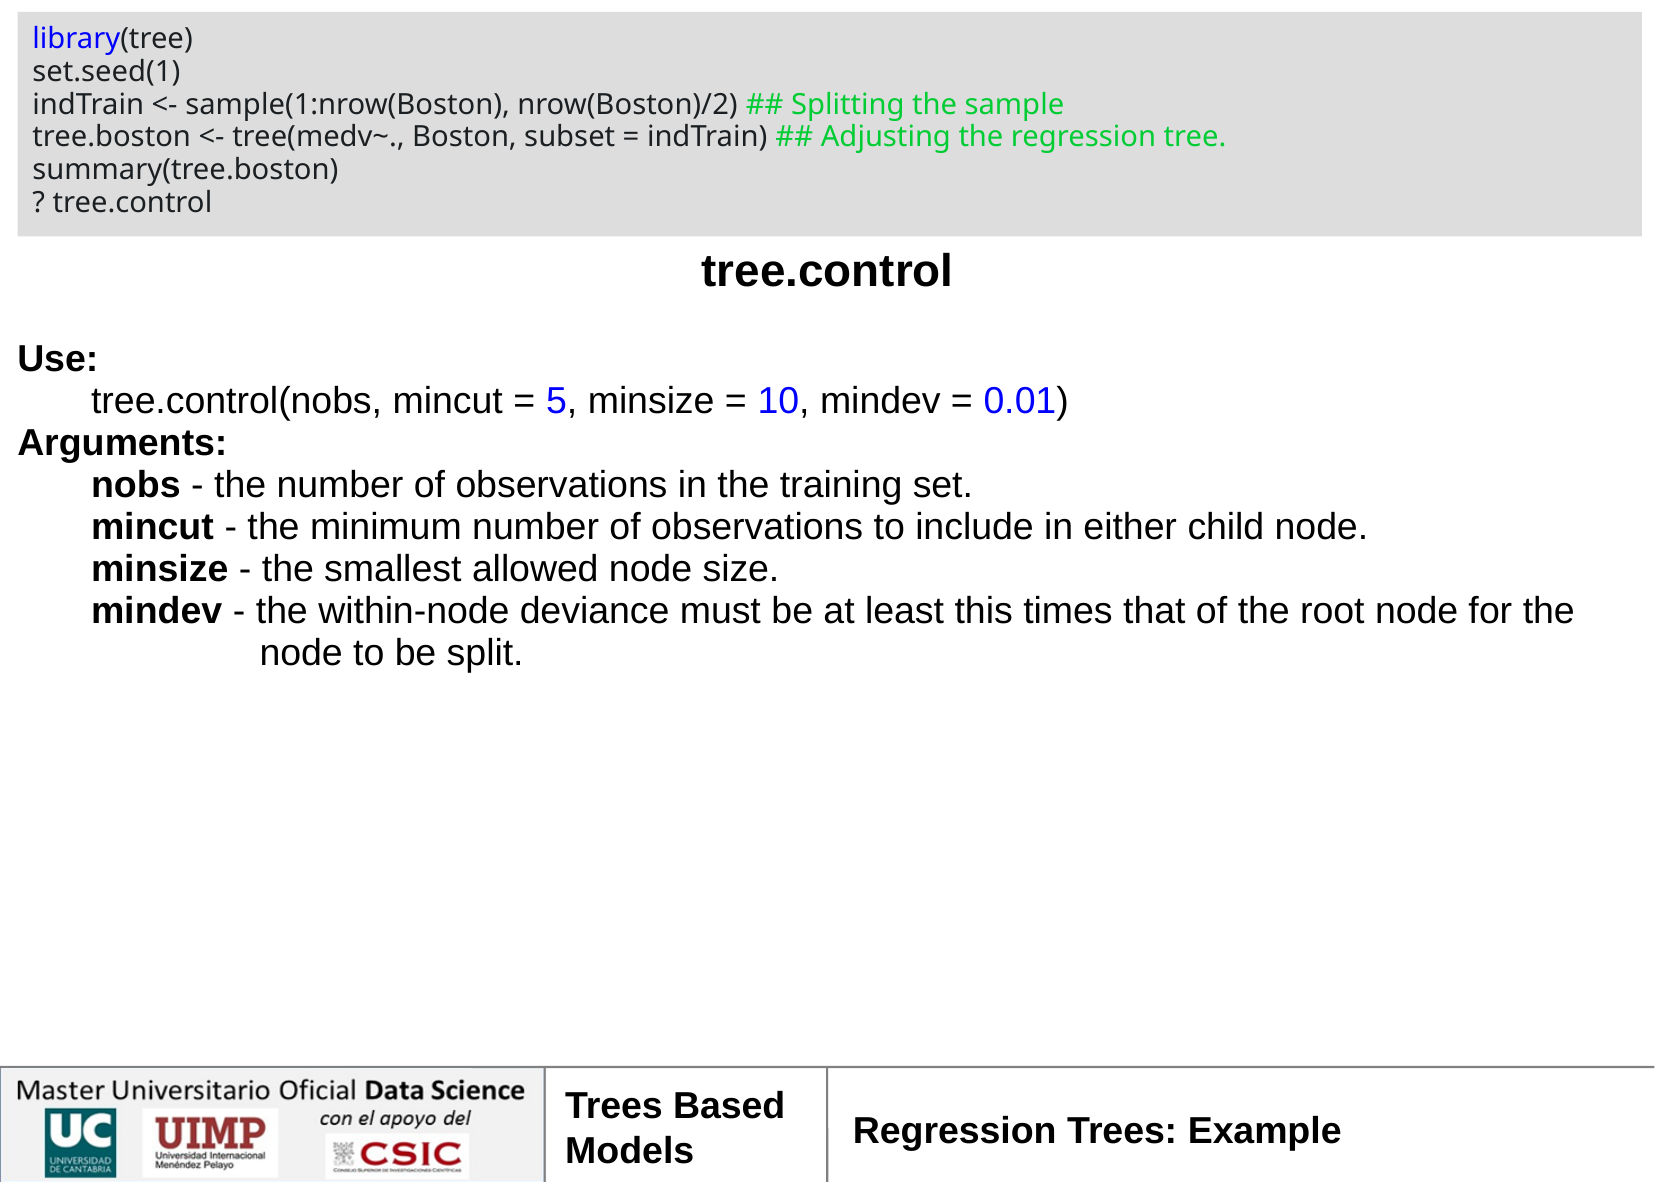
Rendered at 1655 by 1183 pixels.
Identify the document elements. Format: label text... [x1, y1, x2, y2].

picture [546, 1069, 550, 1182]
picture [0, 1068, 543, 1182]
text_box library(tree) set.seed(1) indTrain <- sample(1:nrow(Boston), nrow(Boston)/2) ## Splitting the sample tree.boston <- tree(medv~., Boston, subset = indTrain) ## Adjusting the regression tree. summary(tree.boston) ? tree.control [17, 11, 1642, 237]
text_box tree.control Use: tree.control(nobs, mincut = 5, minsize = 10, mindev = 0.01) Arguments: nobs - the number of observations in the training set. mincut - the minimum number of observations to include in either child node. minsize - the smallest allowed node size. mindev - the within-node deviance must be at least this times that of the root node for the node to be split. [2, 237, 1653, 1058]
text_box Regression Trees: Example [838, 1098, 1359, 1151]
